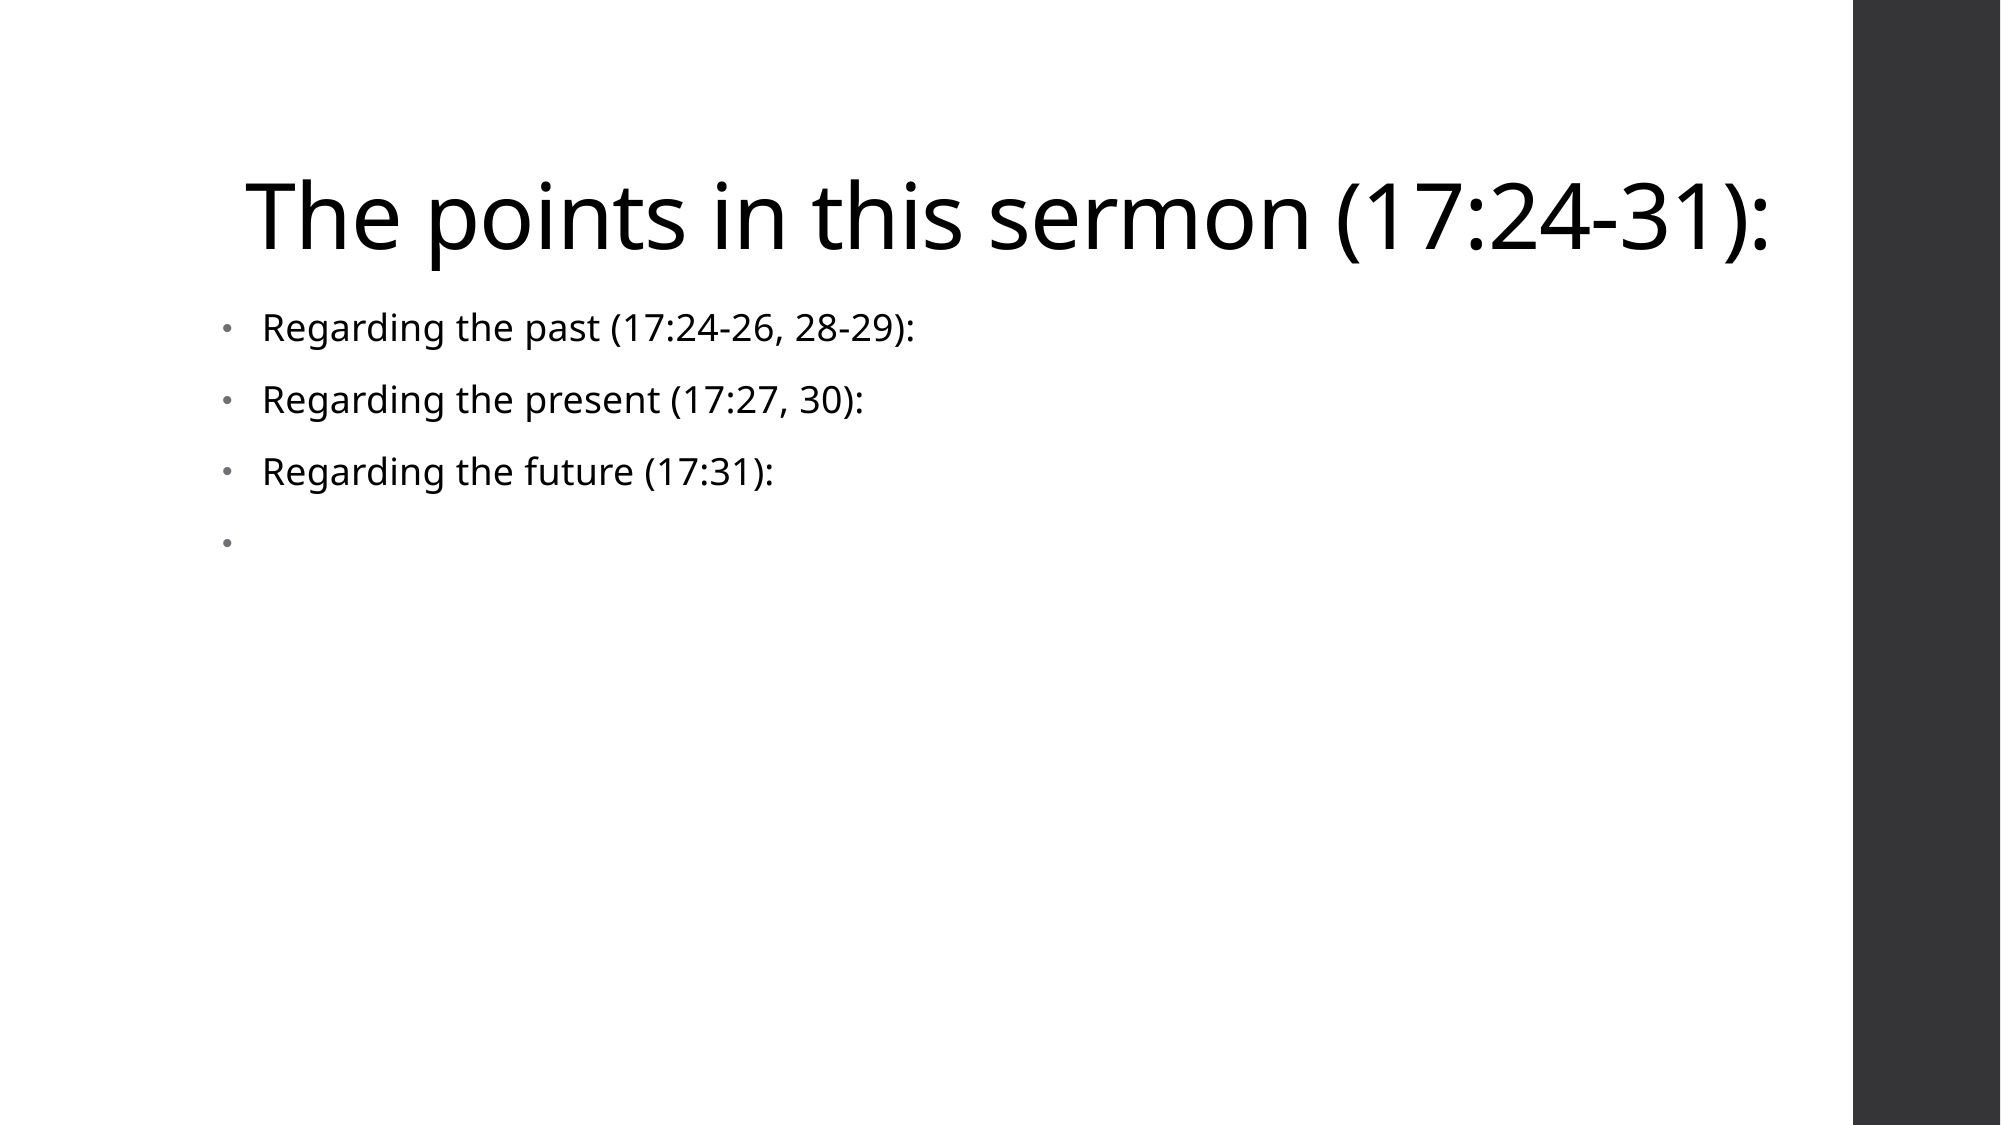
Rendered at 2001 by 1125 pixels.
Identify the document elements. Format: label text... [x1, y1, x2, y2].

list Regarding the past (17:24-26, 28-29): Regarding the present (17:27, 30): Regarding the future (17:31): [206, 299, 1617, 1014]
title The points in this sermon (17:24-31): [206, 60, 1797, 278]
